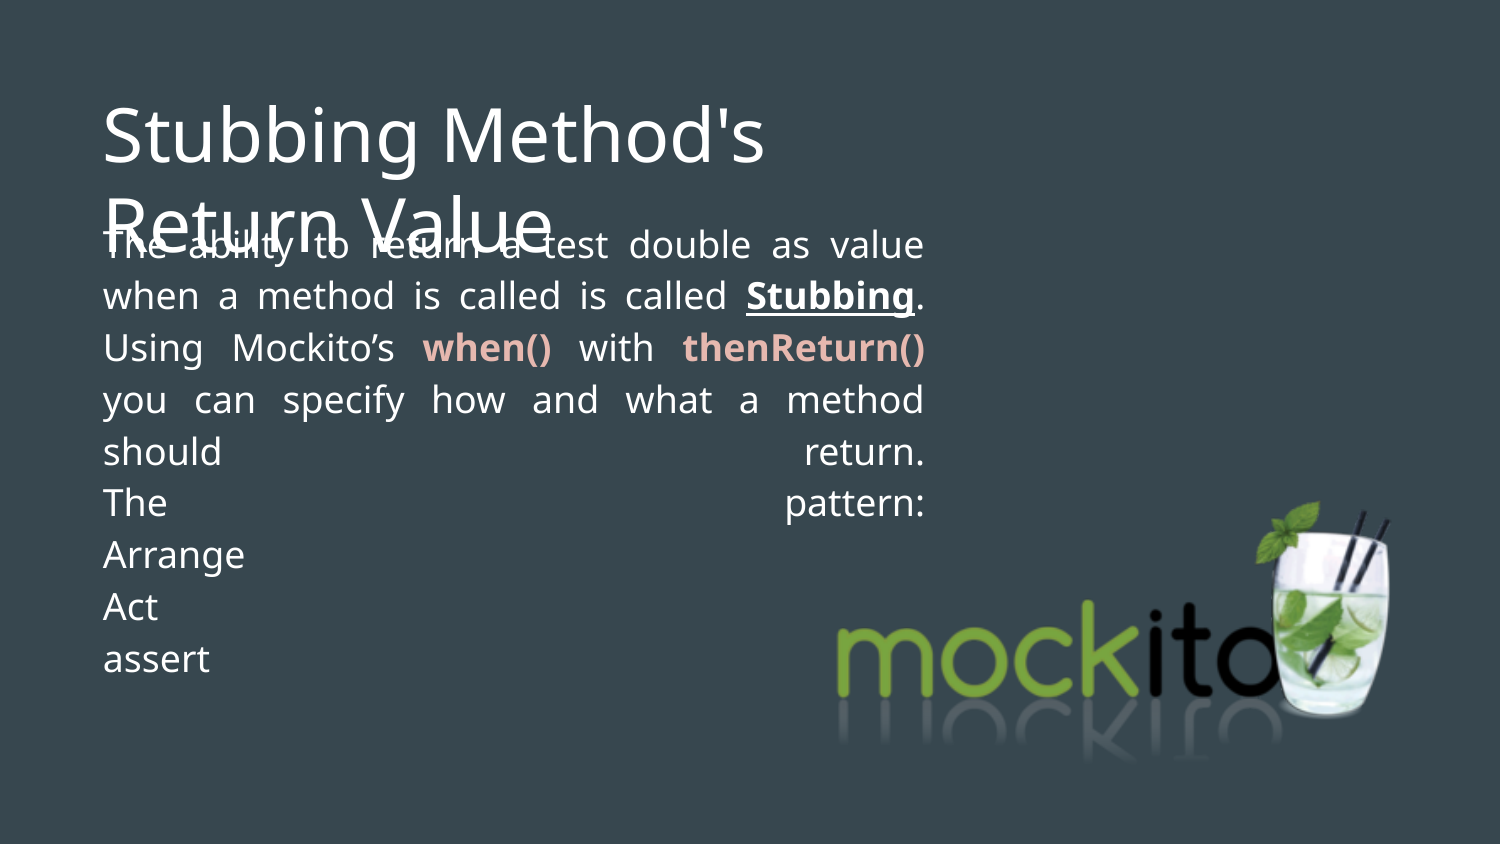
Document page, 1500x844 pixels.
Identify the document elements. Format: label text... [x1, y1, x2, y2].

picture [772, 459, 1463, 797]
title The ability to return a test double as value when a method is called is called Stubbing. Using Mockito’s when() with thenReturn() you can specify how and what a method should return. The pattern: Arrange Act assert [87, 198, 941, 825]
title Stubbing Method's Return Value [87, 72, 1015, 199]
